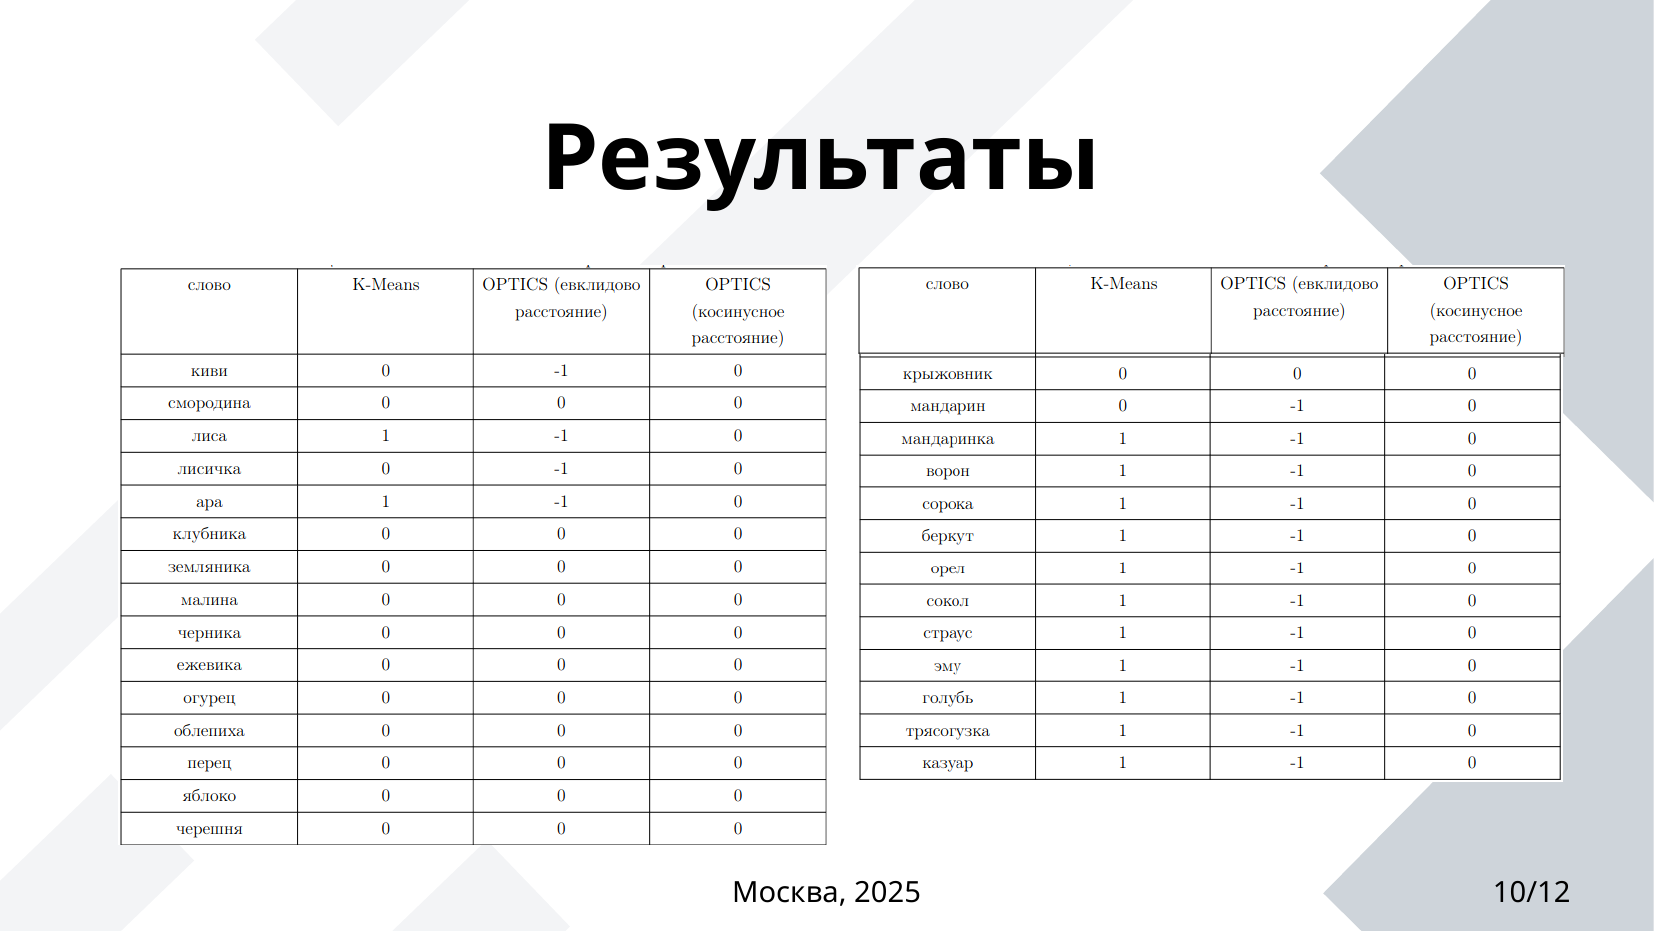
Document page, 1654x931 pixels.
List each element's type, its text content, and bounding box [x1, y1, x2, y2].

title Результаты [76, 76, 1565, 233]
picture [856, 265, 1565, 782]
picture [118, 265, 827, 845]
